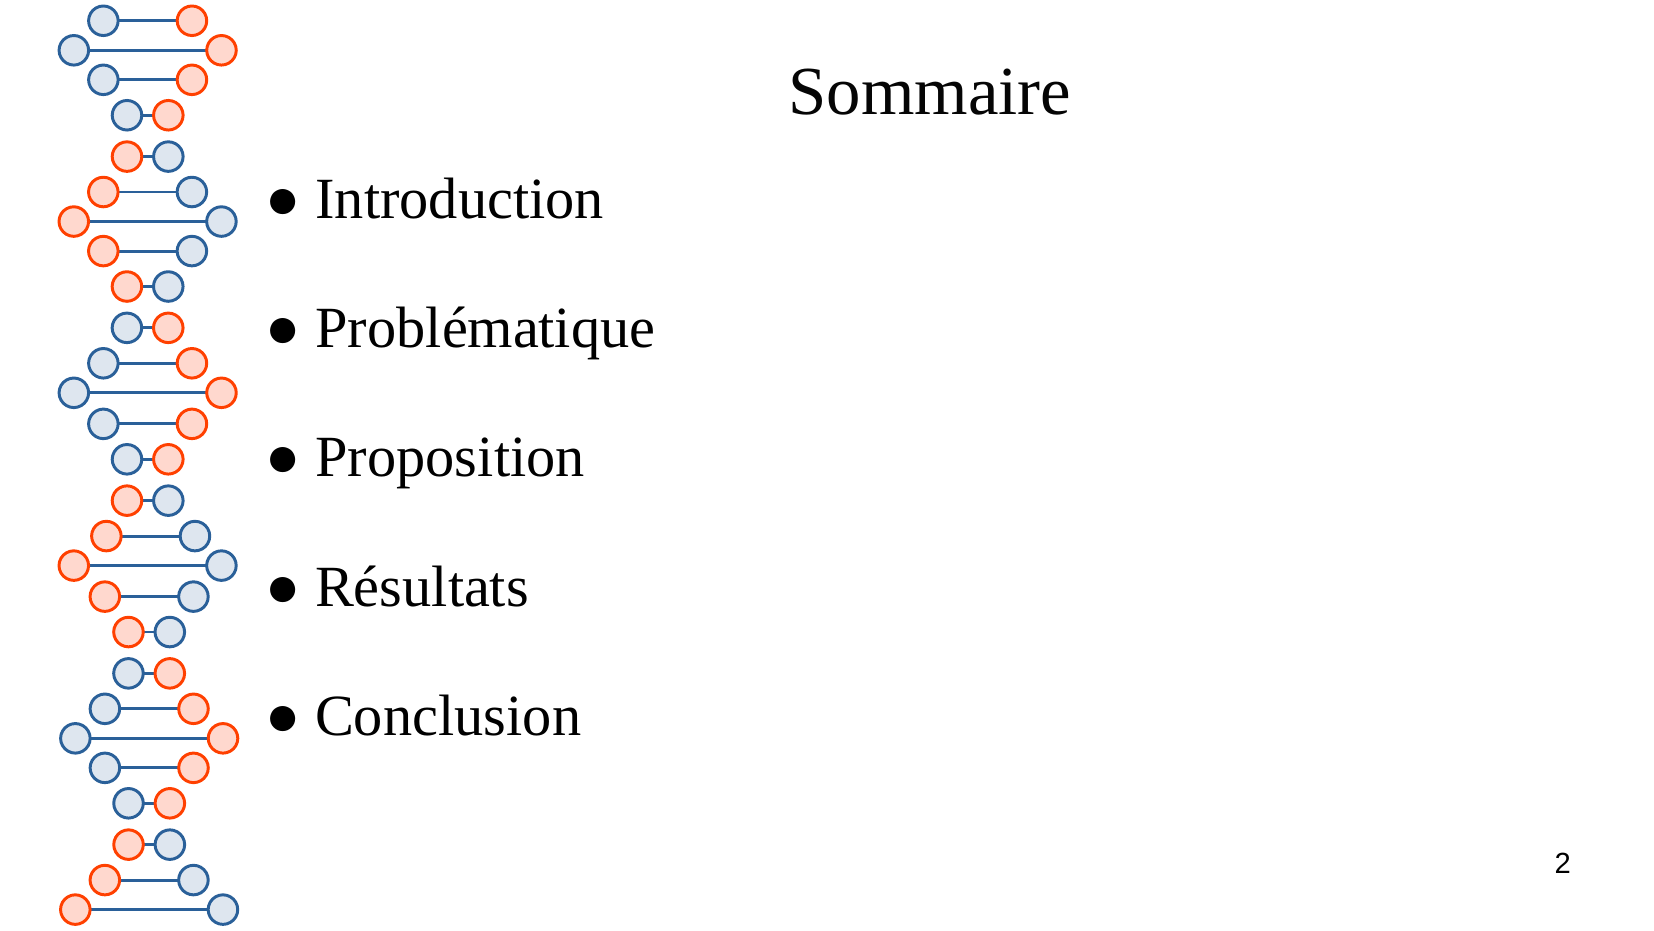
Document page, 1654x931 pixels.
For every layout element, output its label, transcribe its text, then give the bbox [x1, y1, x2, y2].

title Sommaire [265, 35, 1595, 148]
subtitle ● Introduction ● Problématique ● Proposition ● Résultats ● Conclusion [265, 166, 1595, 822]
